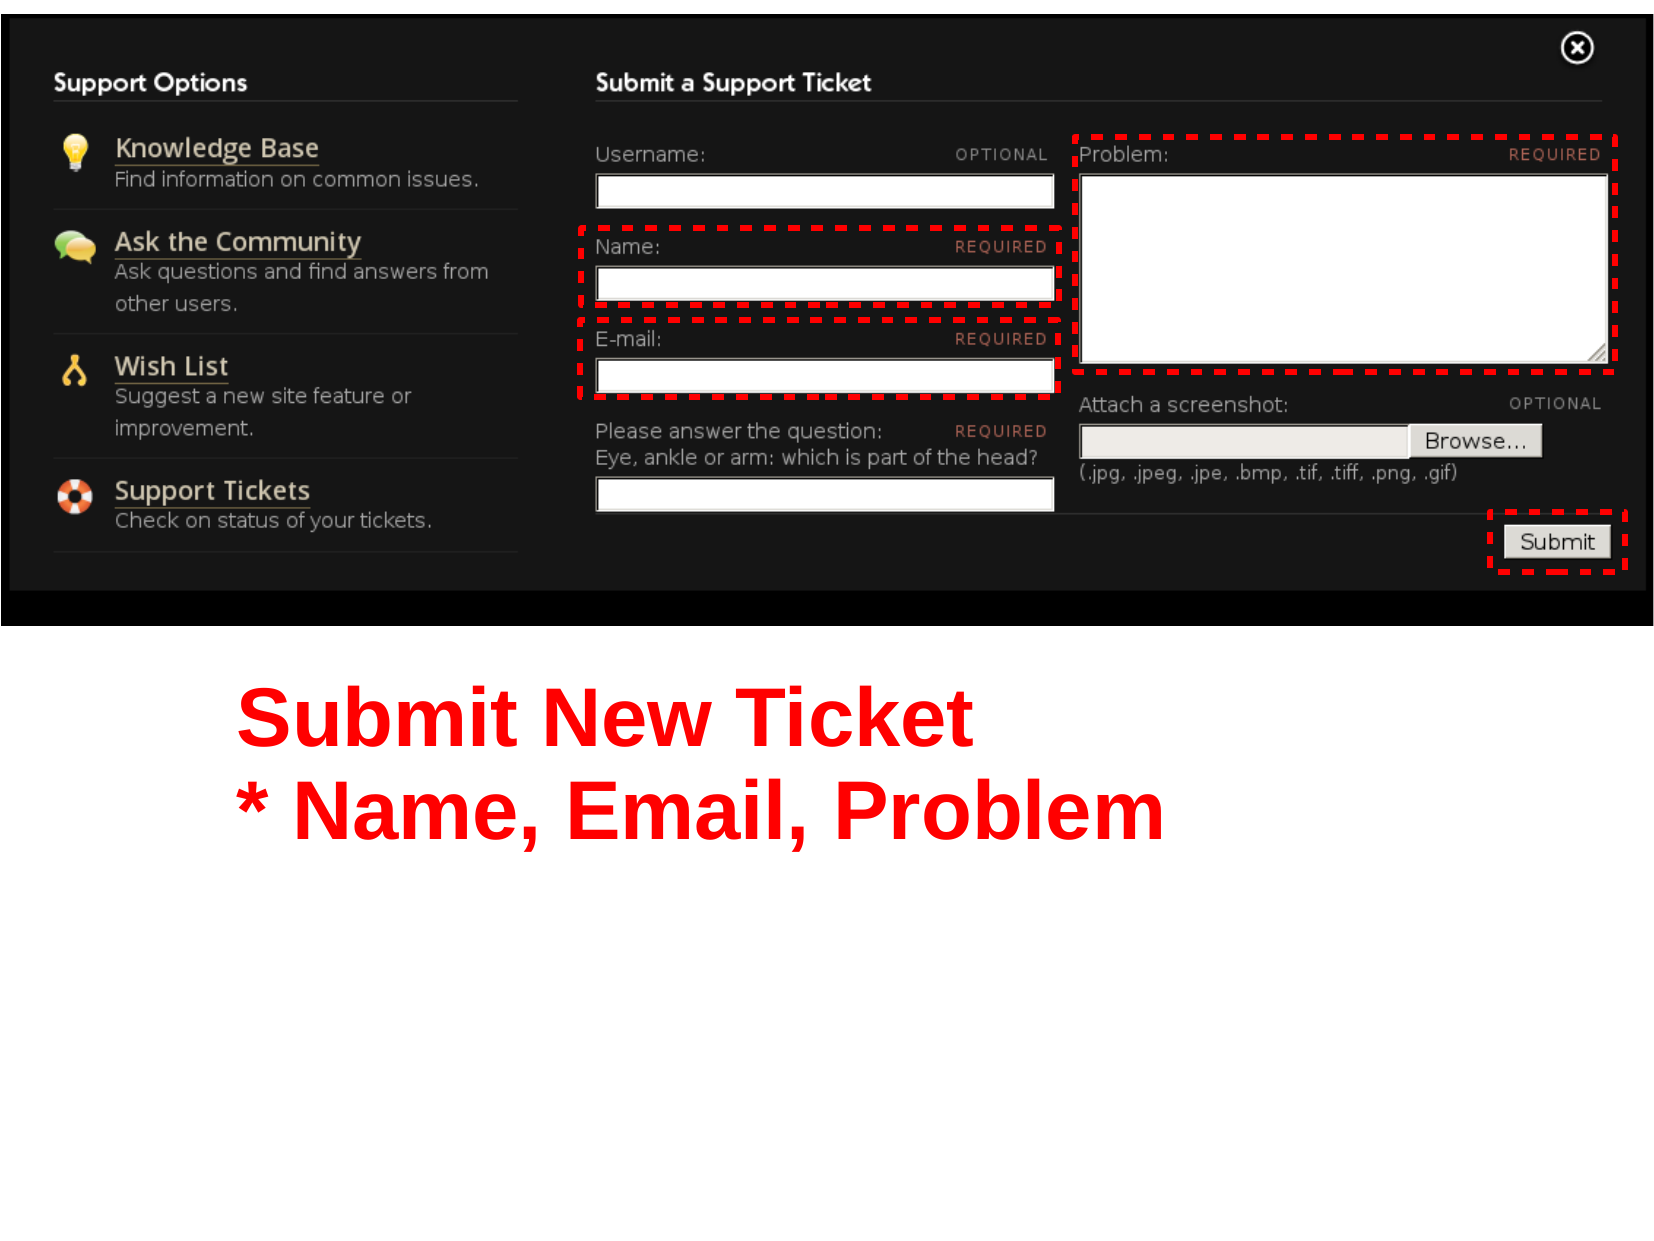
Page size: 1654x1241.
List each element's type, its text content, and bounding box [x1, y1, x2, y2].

text_box Submit New Ticket * Name, Email, Problem [221, 663, 1183, 865]
picture [1, 14, 1654, 626]
